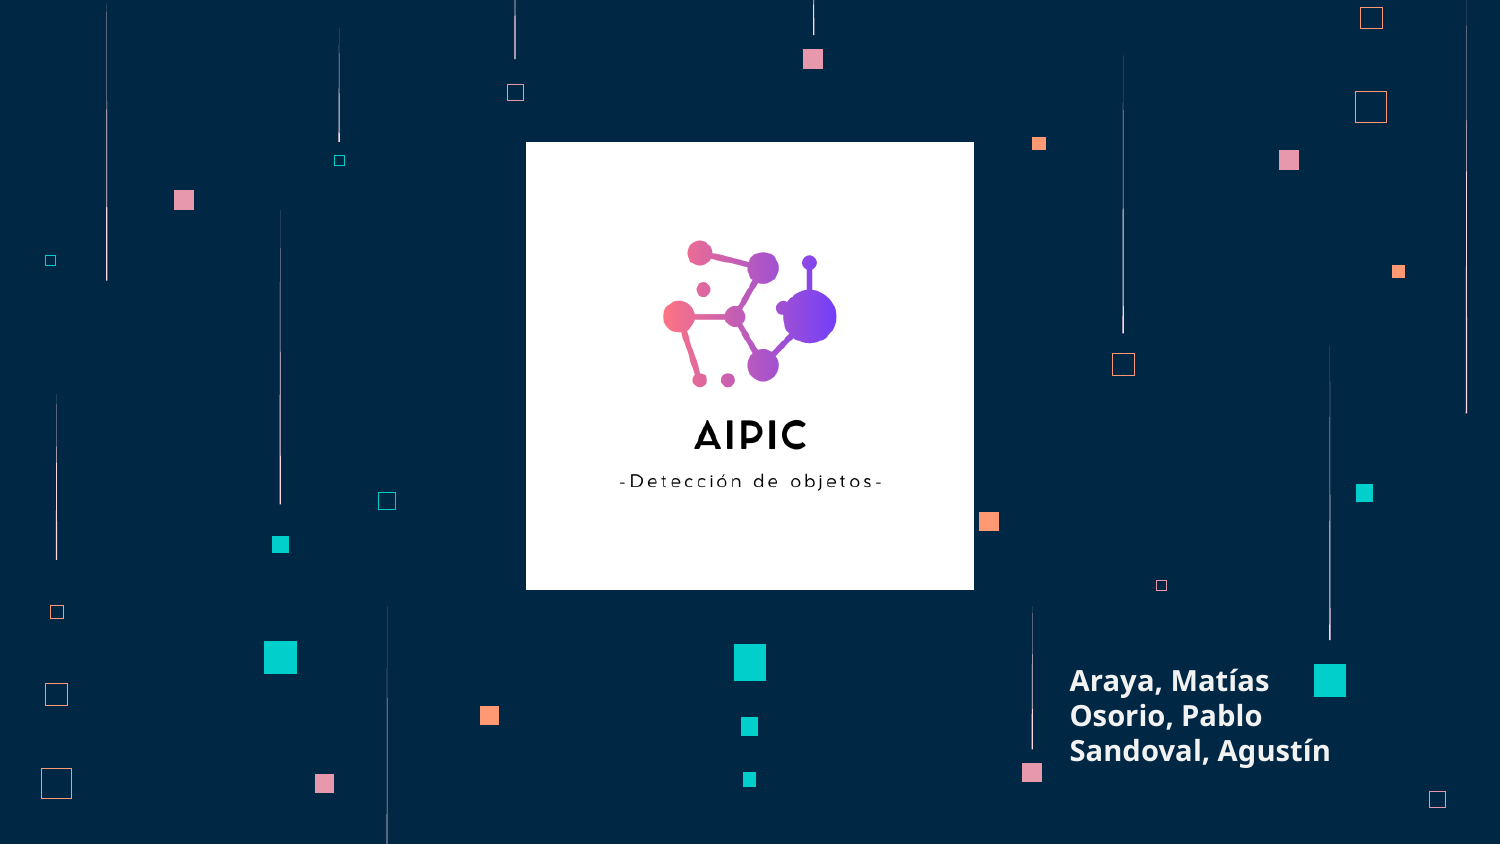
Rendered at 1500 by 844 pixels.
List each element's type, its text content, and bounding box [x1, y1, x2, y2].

text_box [1032, 137, 1046, 150]
text_box Araya, Matías Osorio, Pablo Sandoval, Agustín [1054, 647, 1447, 783]
text_box [264, 641, 297, 674]
text_box [734, 644, 766, 681]
text_box [741, 717, 758, 736]
text_box [1022, 763, 1042, 782]
picture [526, 142, 974, 590]
text_box [480, 706, 499, 725]
text_box [979, 512, 999, 531]
text_box [315, 774, 334, 793]
text_box [743, 772, 756, 787]
text_box [272, 536, 289, 553]
